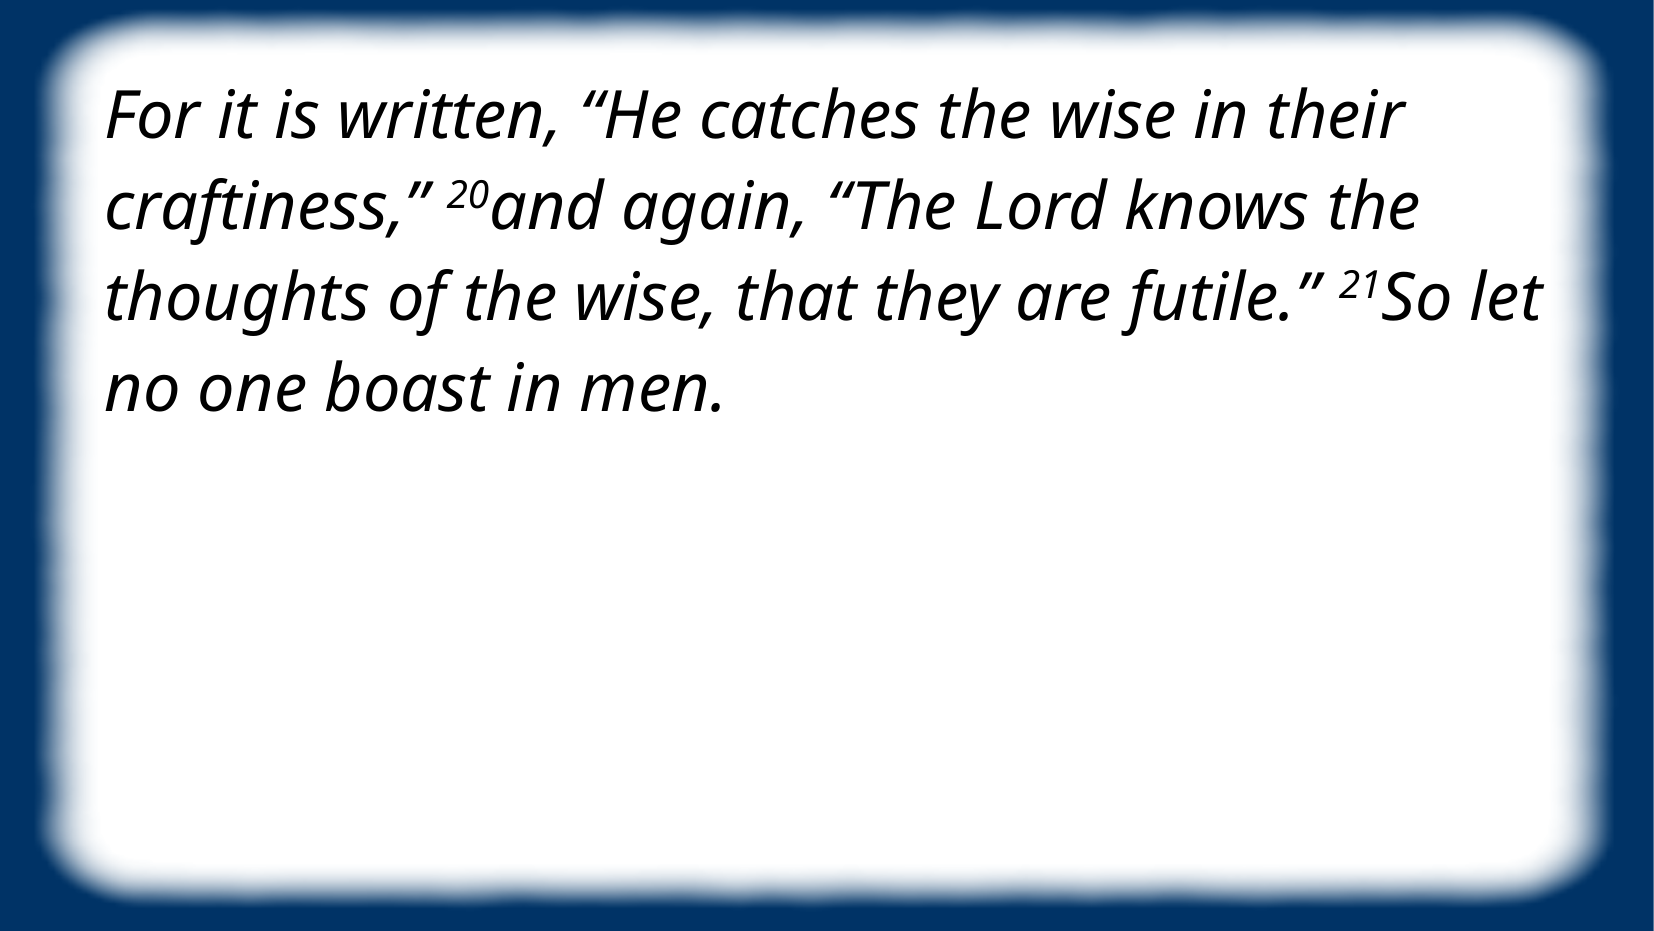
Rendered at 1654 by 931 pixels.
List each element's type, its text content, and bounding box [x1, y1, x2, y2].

picture [0, 0, 1654, 931]
text_box For it is written, “He catches the wise in their craftiness,” 20and again, “The Lord knows the thoughts of the wise, that they are futile.” 21So let no one boast in men. [90, 60, 1561, 430]
